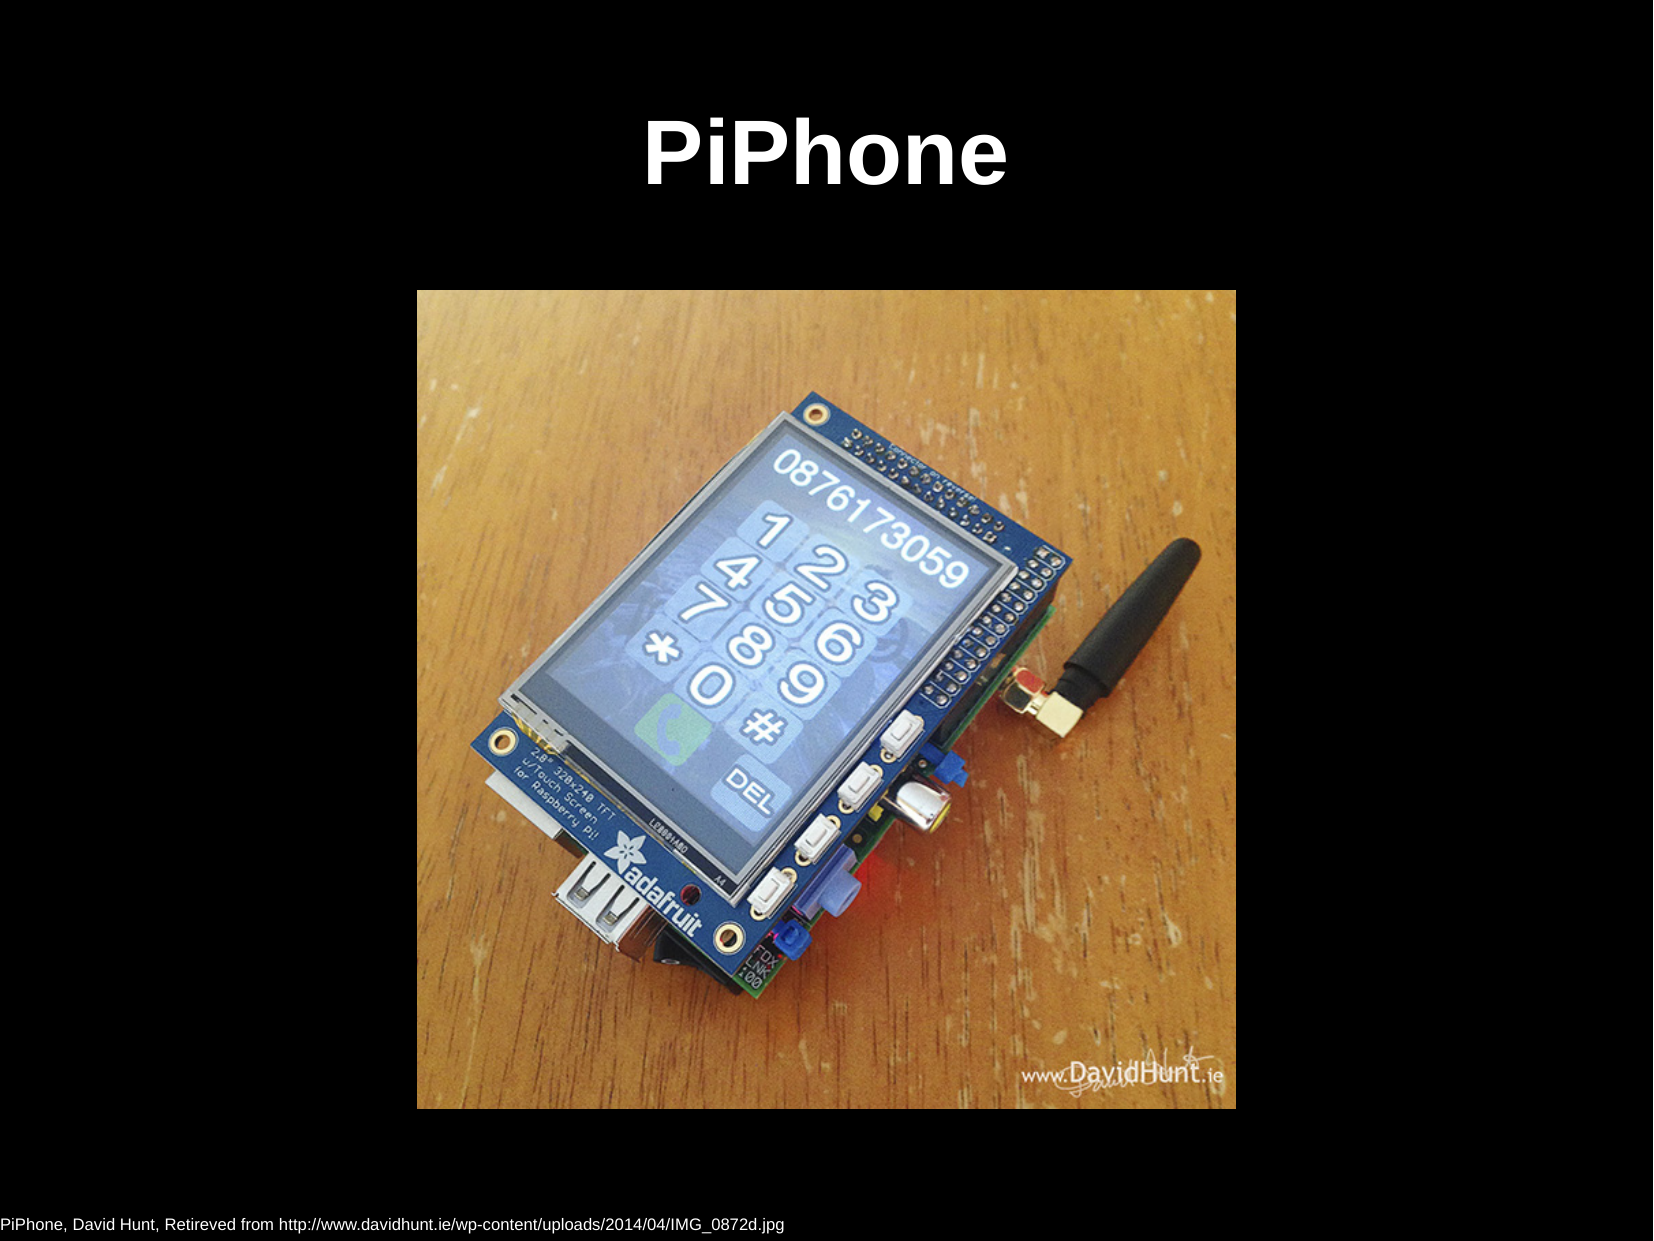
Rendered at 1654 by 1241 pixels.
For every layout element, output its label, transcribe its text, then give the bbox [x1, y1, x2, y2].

picture [417, 290, 1236, 1109]
title PiPhone [82, 49, 1571, 257]
text_box PiPhone, David Hunt, Retireved from http://www.davidhunt.ie/wp-content/uploads/2014/04/IMG_0872d.jpg [0, 1215, 801, 1237]
